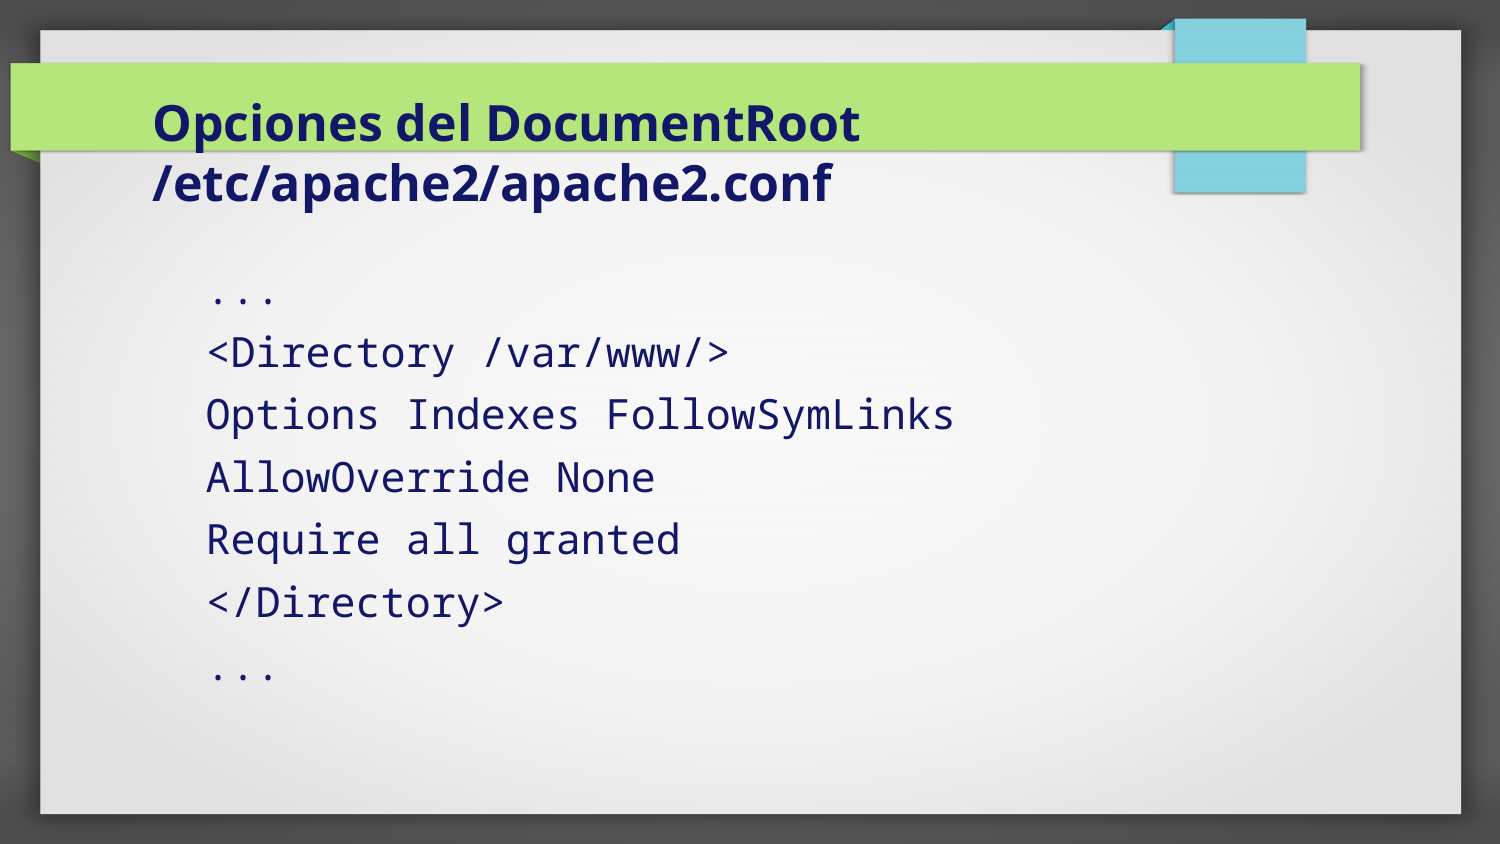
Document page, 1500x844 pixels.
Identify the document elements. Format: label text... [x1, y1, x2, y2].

picture [0, 0, 1500, 844]
title Opciones del DocumentRoot /etc/apache2/apache2.conf [137, 146, 1011, 227]
list ... <Directory /var/www/> Options Indexes FollowSymLinks AllowOverride None Require all granted </Directory> ... [190, 248, 1424, 497]
